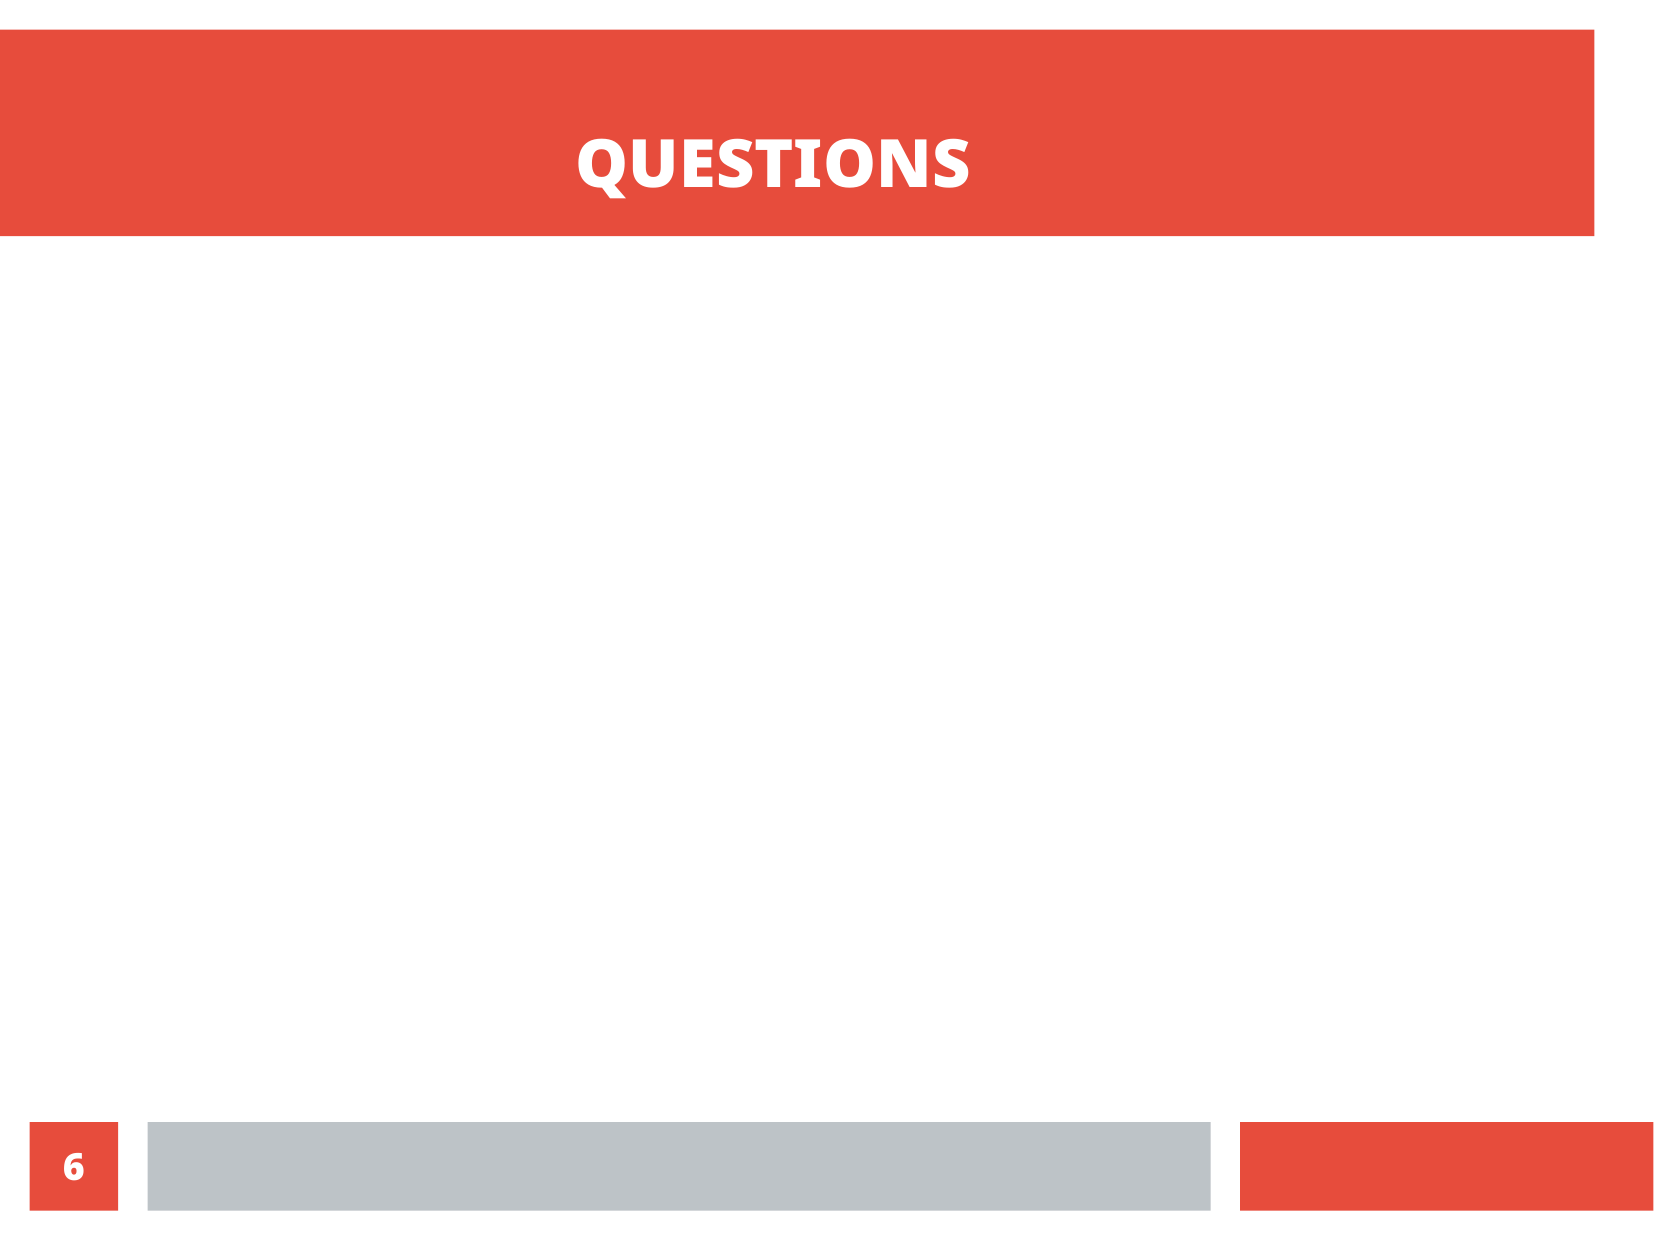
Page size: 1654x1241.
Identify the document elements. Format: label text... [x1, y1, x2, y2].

title QUESTIONS [59, 59, 1595, 207]
